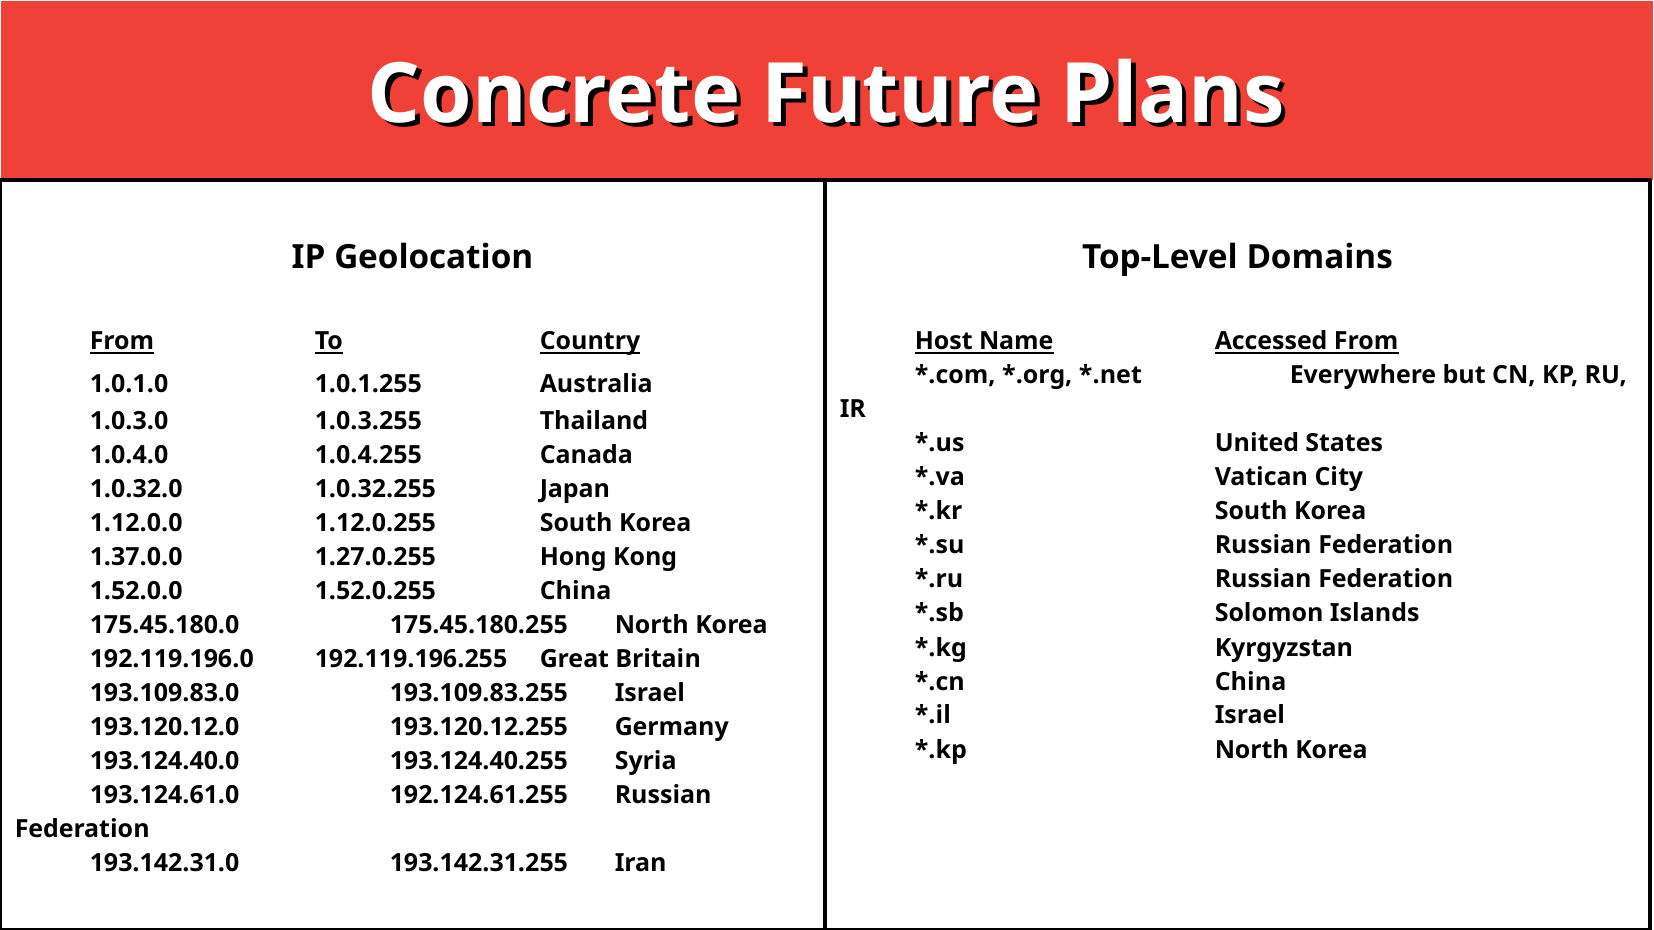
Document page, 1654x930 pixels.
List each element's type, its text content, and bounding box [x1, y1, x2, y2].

text_box Concrete Future Plans [0, 0, 1653, 181]
text_box IP Geolocation From To Country 1.0.1.0 1.0.1.255 Australia 1.0.3.0 1.0.3.255 Thailand 1.0.4.0 1.0.4.255 Canada 1.0.32.0 1.0.32.255 Japan 1.12.0.0 1.12.0.255 South Korea 1.37.0.0 1.27.0.255 Hong Kong 1.52.0.0 1.52.0.255 China 175.45.180.0 175.45.180.255 North Korea 192.119.196.0 192.119.196.255 Great Britain 193.109.83.0 193.109.83.255 Israel 193.120.12.0 193.120.12.255 Germany 193.124.40.0 193.124.40.255 Syria 193.124.61.0 192.124.61.255 Russian Federation 193.142.31.0 193.142.31.255 Iran [0, 180, 825, 930]
text_box Top-Level Domains Host Name Accessed From *.com, *.org, *.net Everywhere but CN, KP, RU, IR *.us United States *.va Vatican City *.kr South Korea *.su Russian Federation *.ru Russian Federation *.sb Solomon Islands *.kg Kyrgyzstan *.cn China *.il Israel *.kp North Korea [825, 180, 1651, 930]
